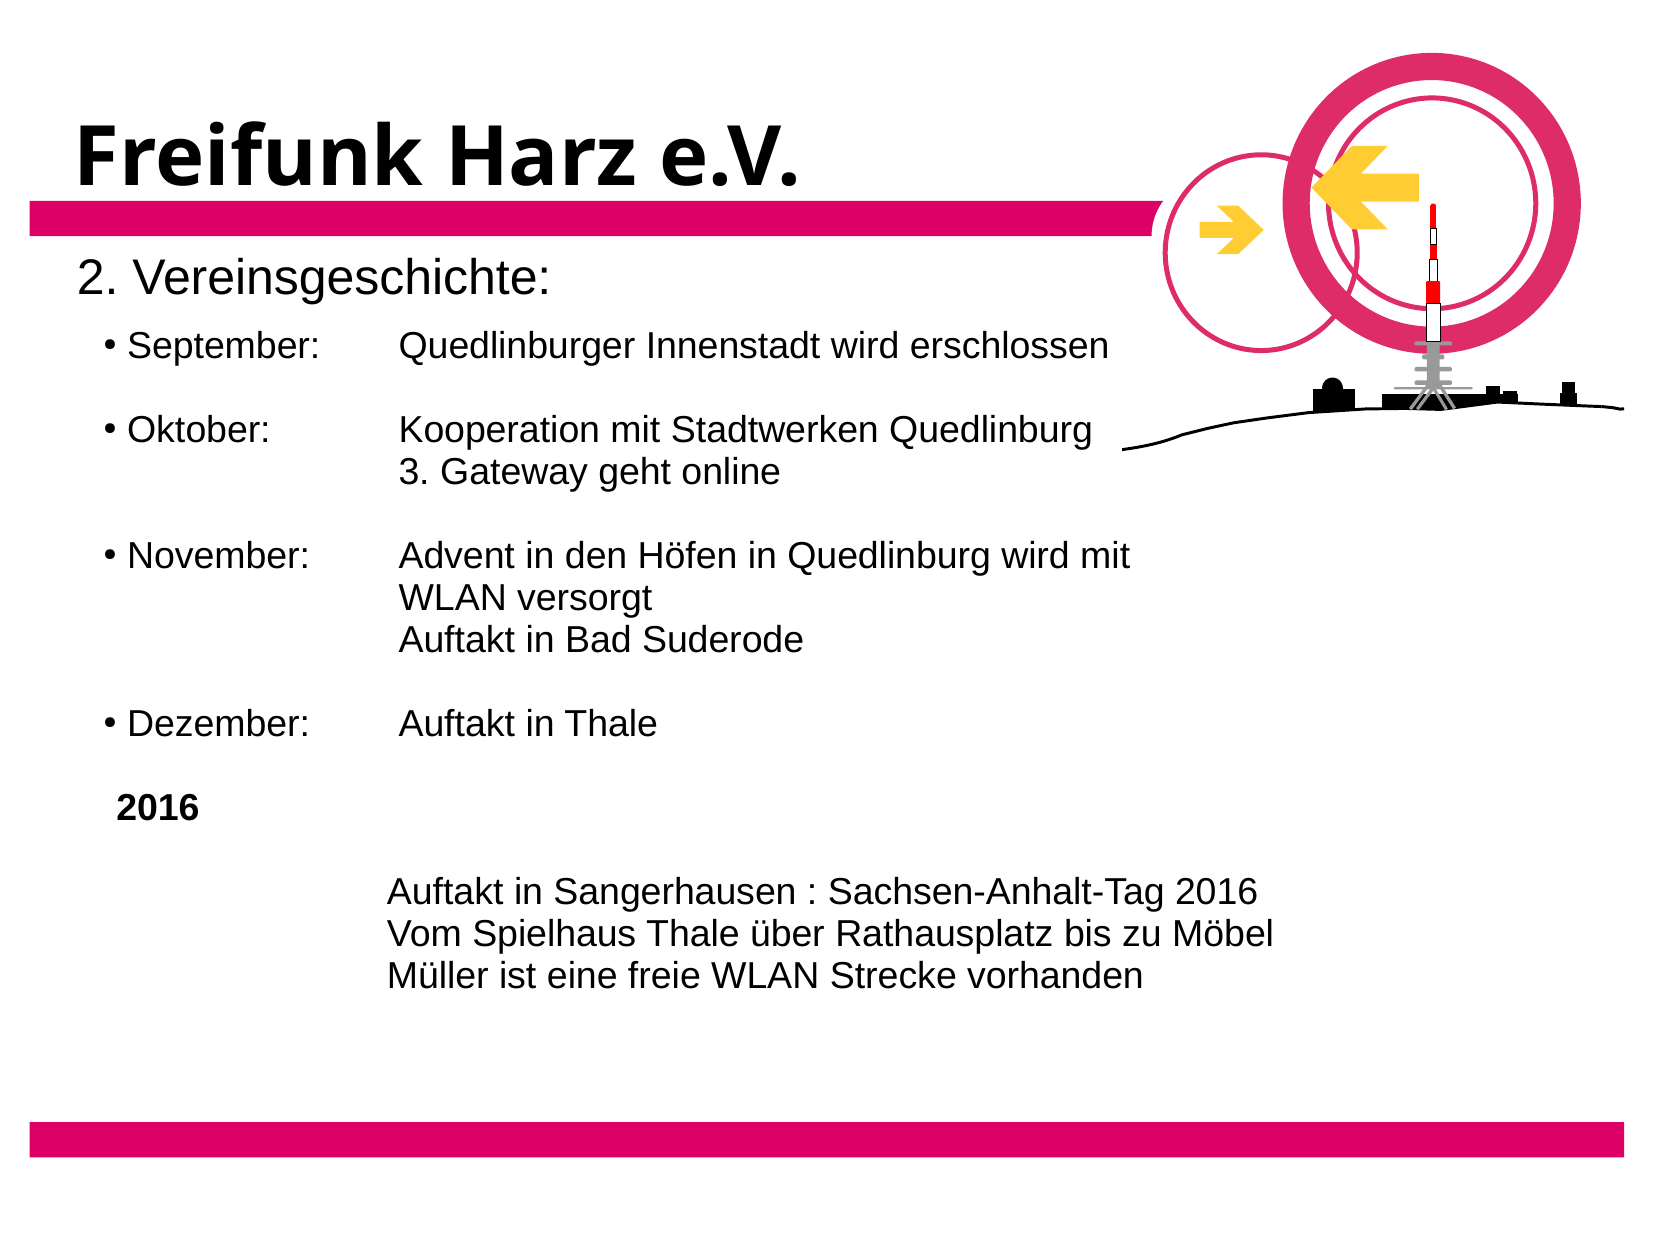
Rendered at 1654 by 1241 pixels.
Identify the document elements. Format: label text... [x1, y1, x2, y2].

subtitle 2. Vereinsgeschichte: [76, 218, 697, 337]
text_box September: Quedlinburger Innenstadt wird erschlossen Oktober: Kooperation mit Stadtwerken Quedlinburg 3. Gateway geht online November: Advent in den Höfen in Quedlinburg wird mit WLAN versorgt Auftakt in Bad Suderode Dezember: Auftakt in Thale 2016 Auftakt in Sangerhausen : Sachsen-Anhalt-Tag 2016 Vom Spielhaus Thale über Rathausplatz bis zu Möbel Müller ist eine freie WLAN Strecke vorhanden [88, 317, 1329, 1172]
